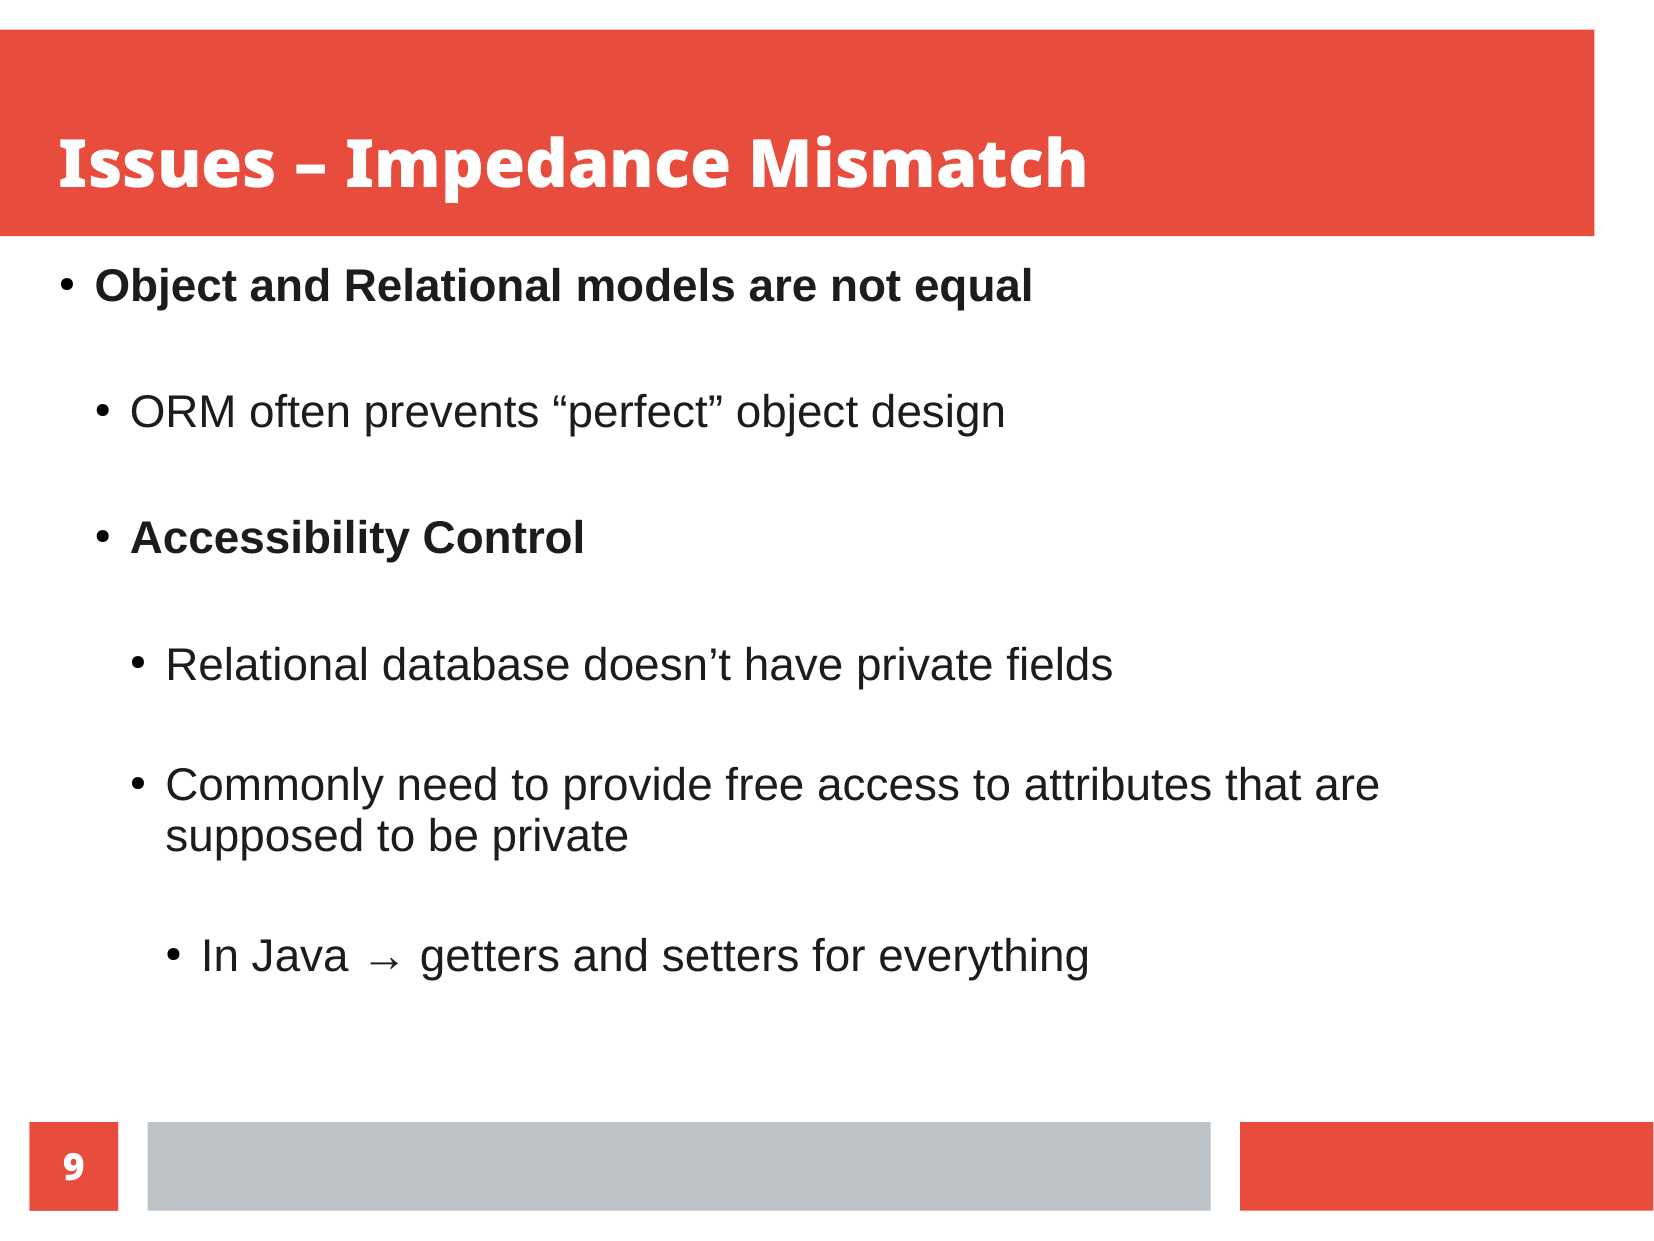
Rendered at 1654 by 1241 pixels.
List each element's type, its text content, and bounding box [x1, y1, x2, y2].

title Issues – Impedance Mismatch [59, 59, 1595, 207]
list Object and Relational models are not equal ORM often prevents “perfect” object design Accessibility Control Relational database doesn’t have private fields Commonly need to provide free access to attributes that are supposed to be private In Java → getters and setters for everything [59, 259, 1565, 1092]
